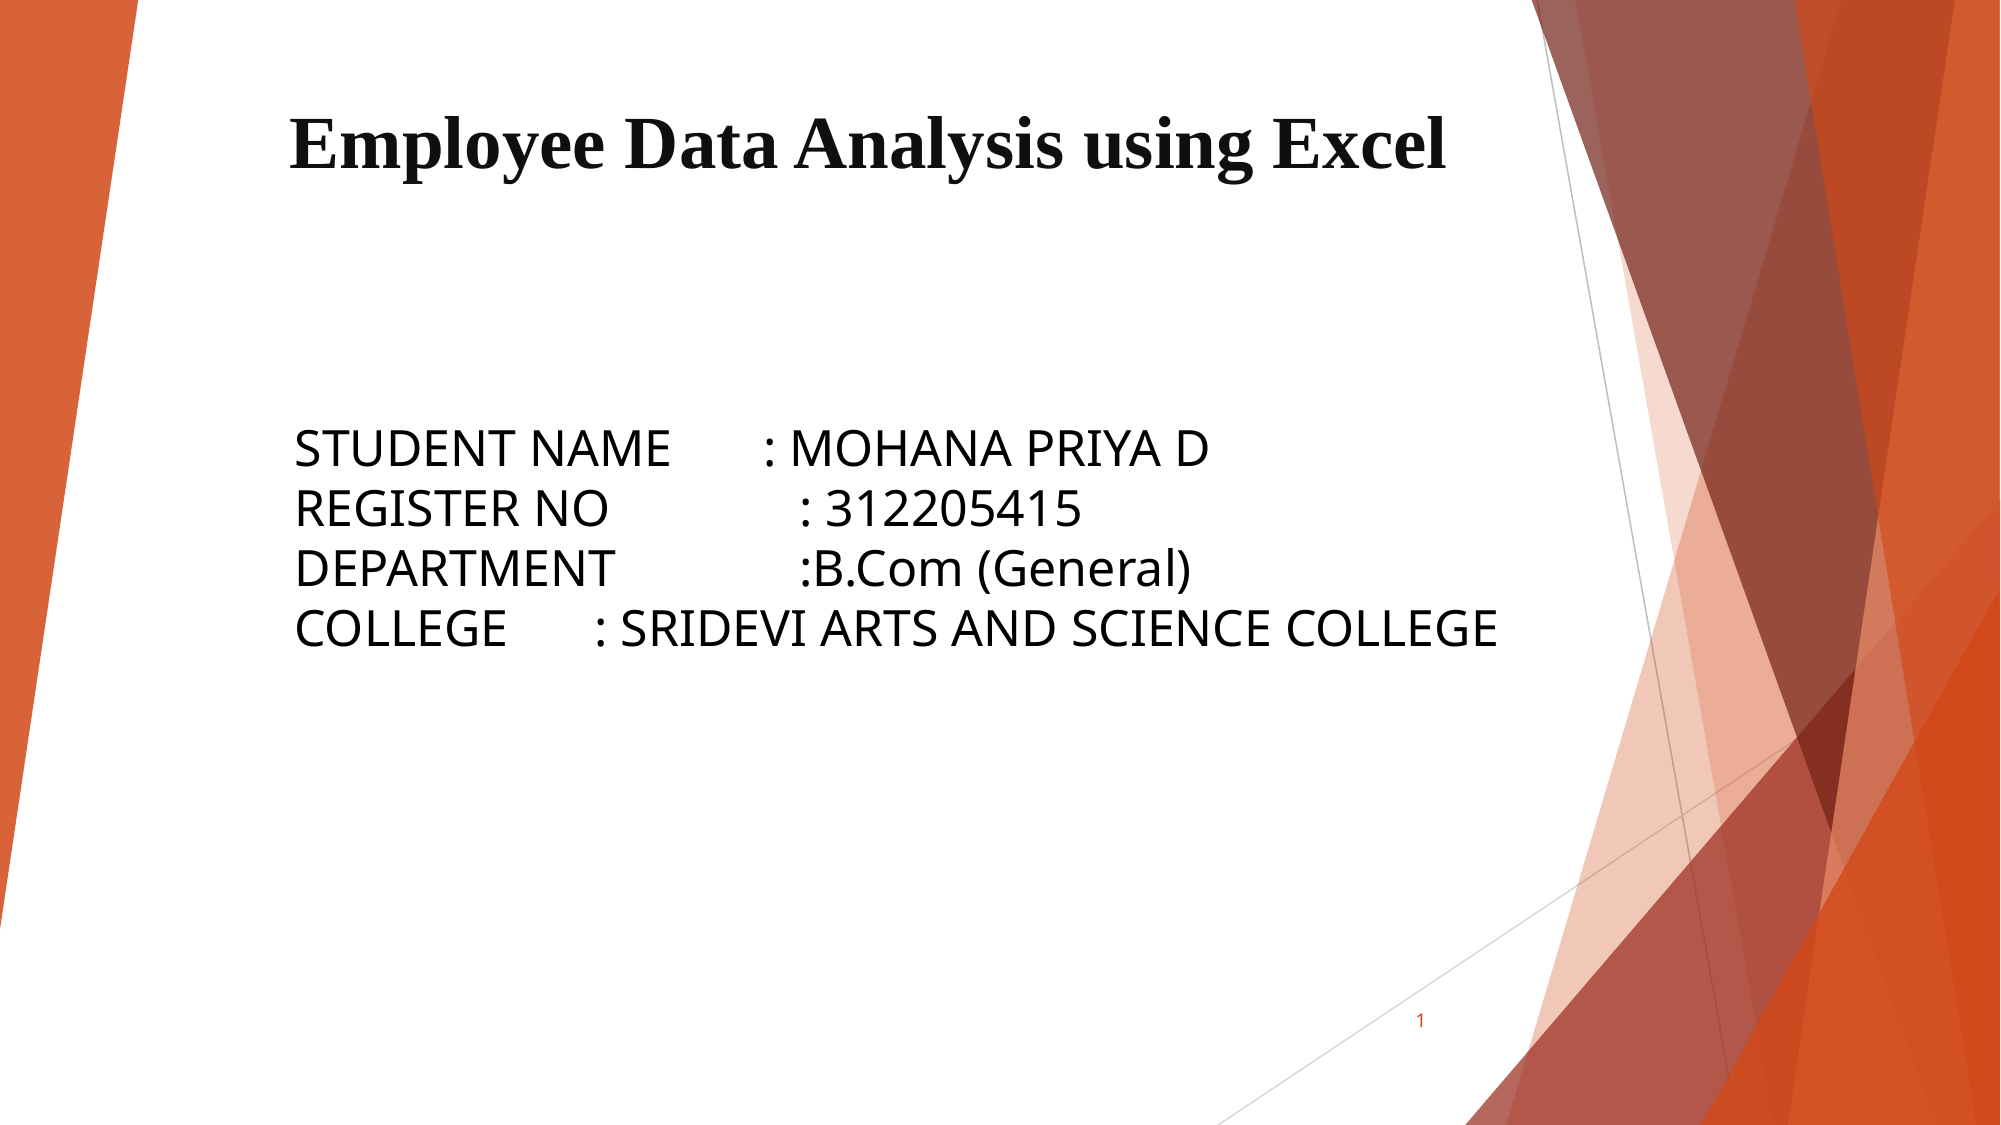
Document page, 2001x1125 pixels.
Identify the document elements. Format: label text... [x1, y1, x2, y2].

text_box STUDENT NAME : MOHANA PRIYA D REGISTER NO : 312205415 DEPARTMENT :B.Com (General) COLLEGE : SRIDEVI ARTS AND SCIENCE COLLEGE [280, 409, 2000, 724]
title Employee Data Analysis using Excel [0, 93, 1522, 454]
slide_number 1 [1409, 1010, 1522, 1032]
